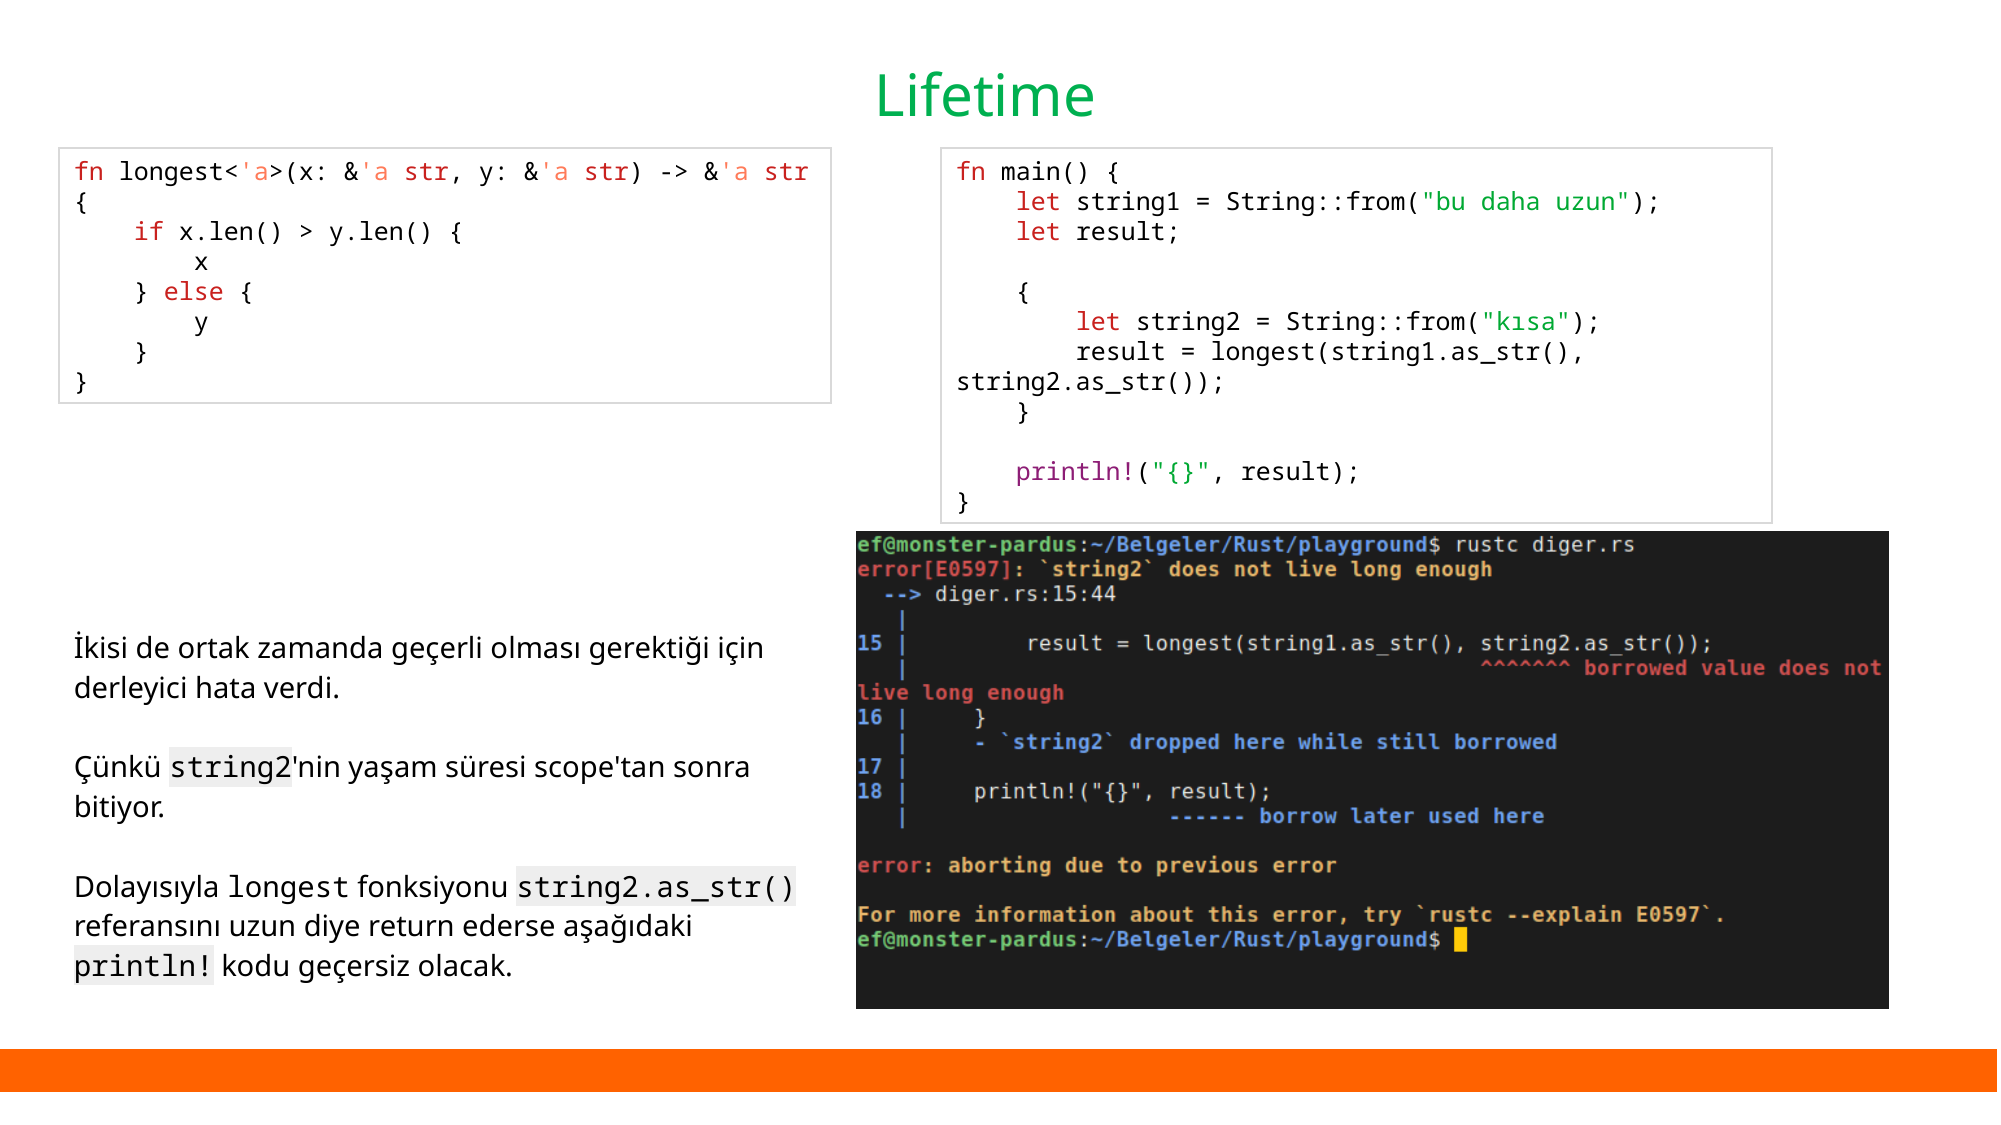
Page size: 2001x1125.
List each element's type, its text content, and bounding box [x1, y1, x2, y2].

picture [856, 531, 1889, 1009]
text_box fn main() { let string1 = String::from("bu daha uzun"); let result; { let string2 = String::from("kısa"); result = longest(string1.as_str(), string2.as_str()); } println!("{}", result); } [940, 148, 1772, 523]
text_box İkisi de ortak zamanda geçerli olması gerektiği için derleyici hata verdi. Çünkü string2'nin yaşam süresi scope'tan sonra bitiyor. Dolayısıyla longest fonksiyonu string2.as_str() referansını uzun diye return ederse aşağıdaki println! kodu geçersiz olacak. [59, 620, 827, 898]
text_box [0, 1049, 1997, 1092]
list Lifetime [406, 59, 1565, 149]
text_box fn longest<'a>(x: &'a str, y: &'a str) -> &'a str { if x.len() > y.len() { x } else { y } } [59, 148, 831, 384]
